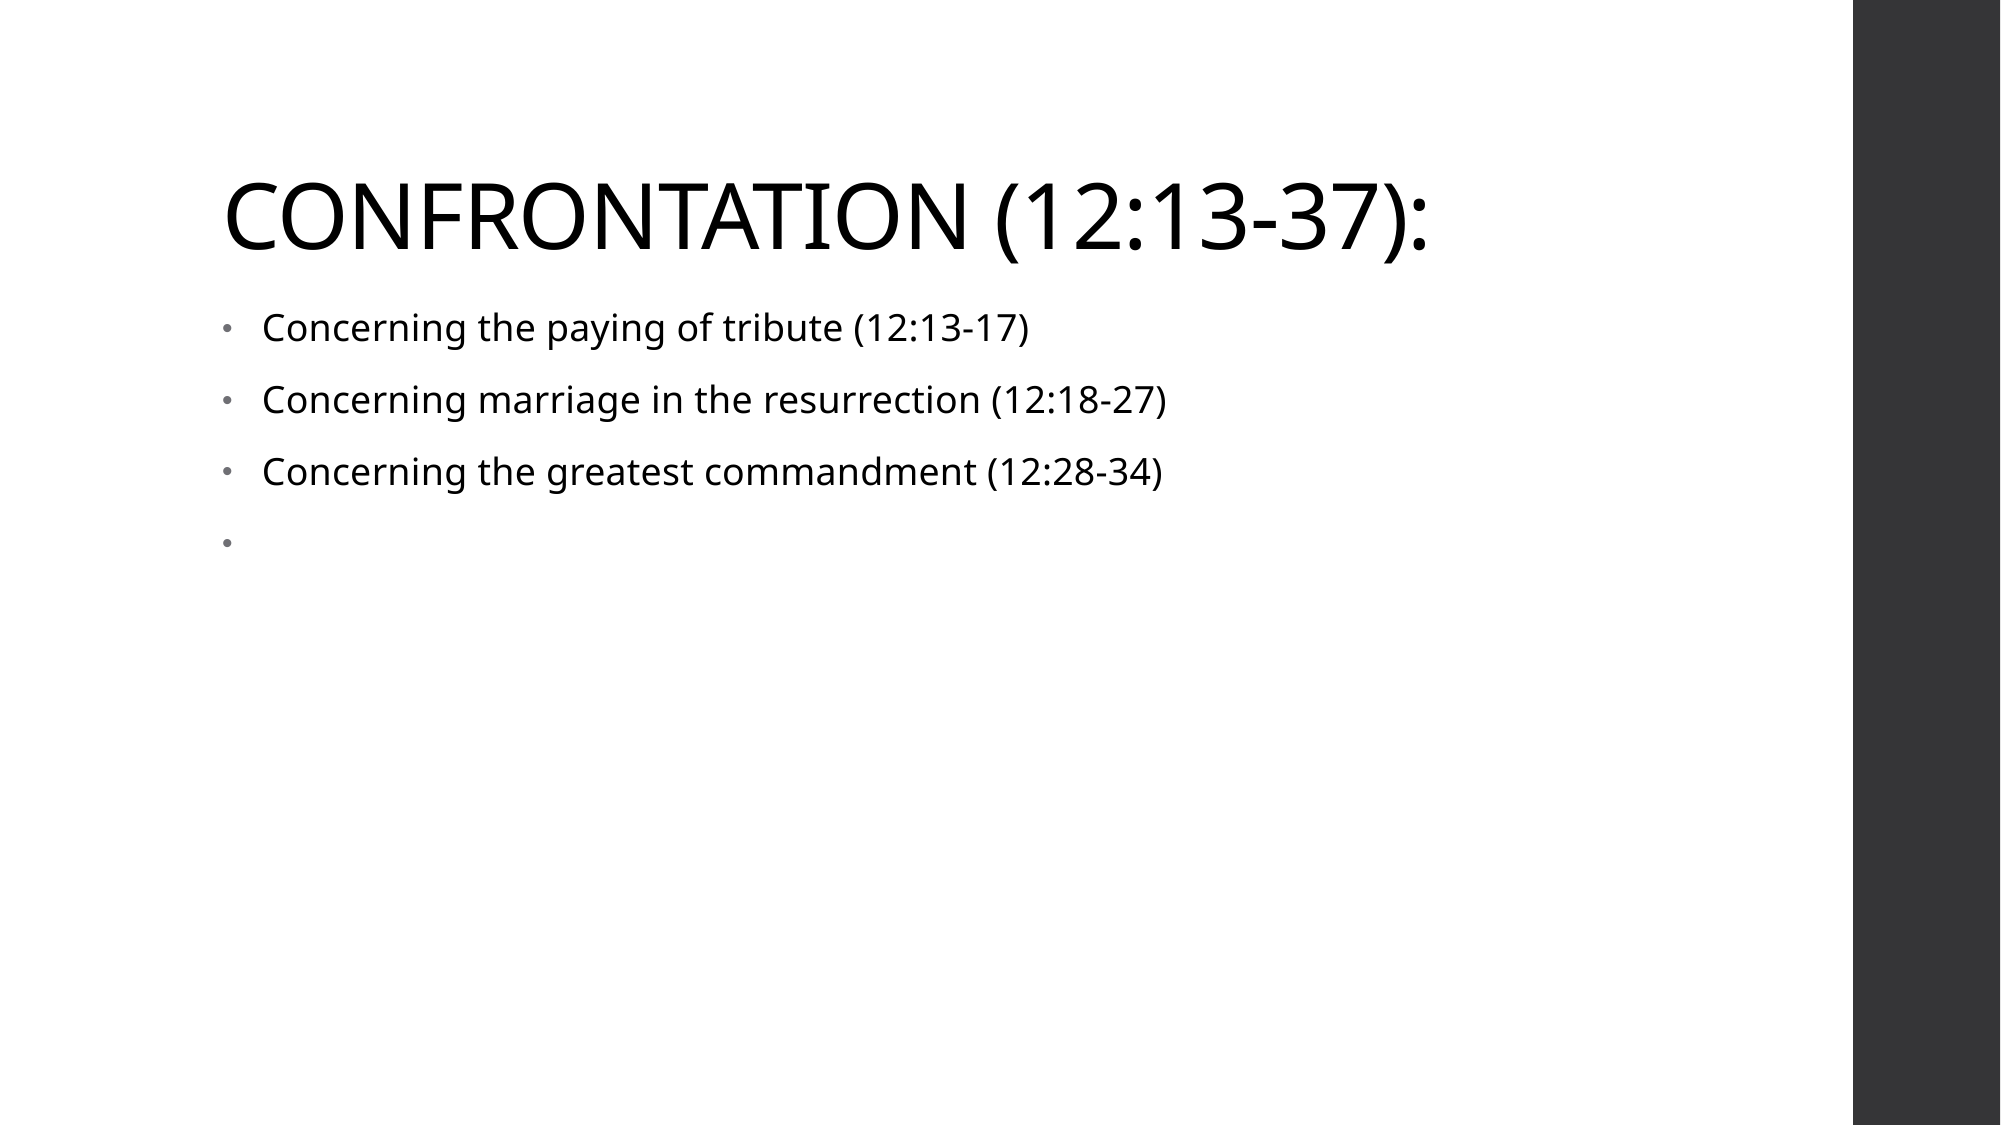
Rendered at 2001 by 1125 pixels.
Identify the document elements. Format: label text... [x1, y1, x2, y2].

title CONFRONTATION (12:13-37): [206, 60, 1797, 278]
list Concerning the paying of tribute (12:13-17) Concerning marriage in the resurrection (12:18-27) Concerning the greatest commandment (12:28-34) [206, 299, 1617, 1014]
